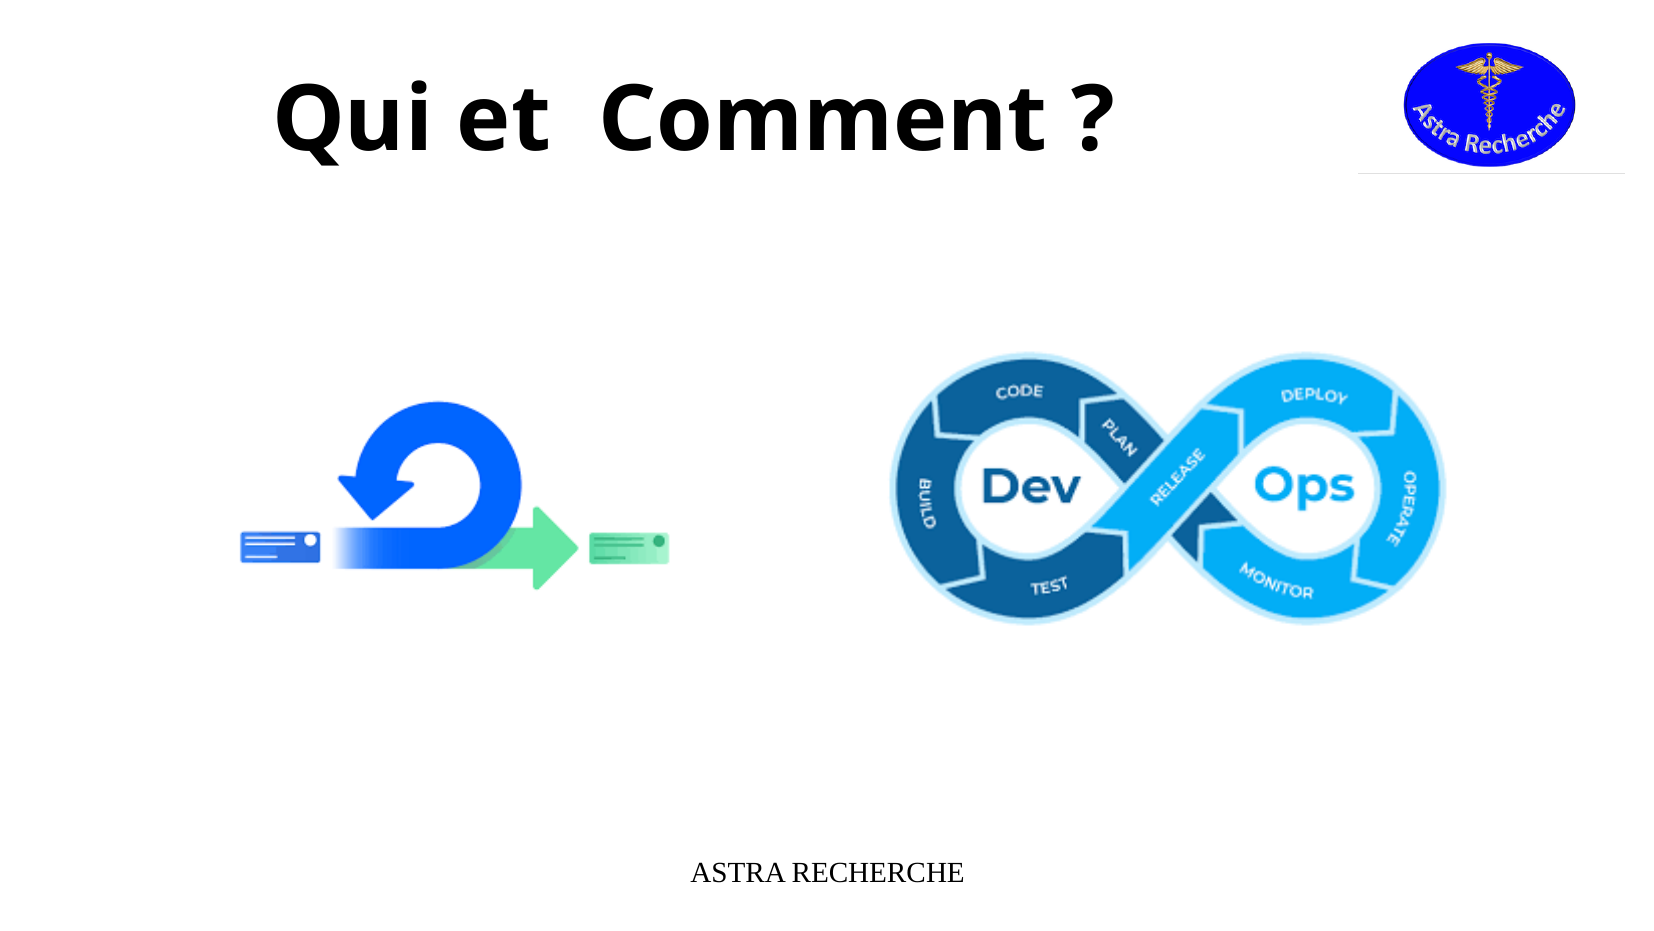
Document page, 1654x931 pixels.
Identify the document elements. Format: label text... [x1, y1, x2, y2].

picture [206, 371, 704, 621]
picture [862, 318, 1477, 650]
title Qui et Comment ? [82, 37, 1329, 193]
picture [1358, 29, 1625, 178]
